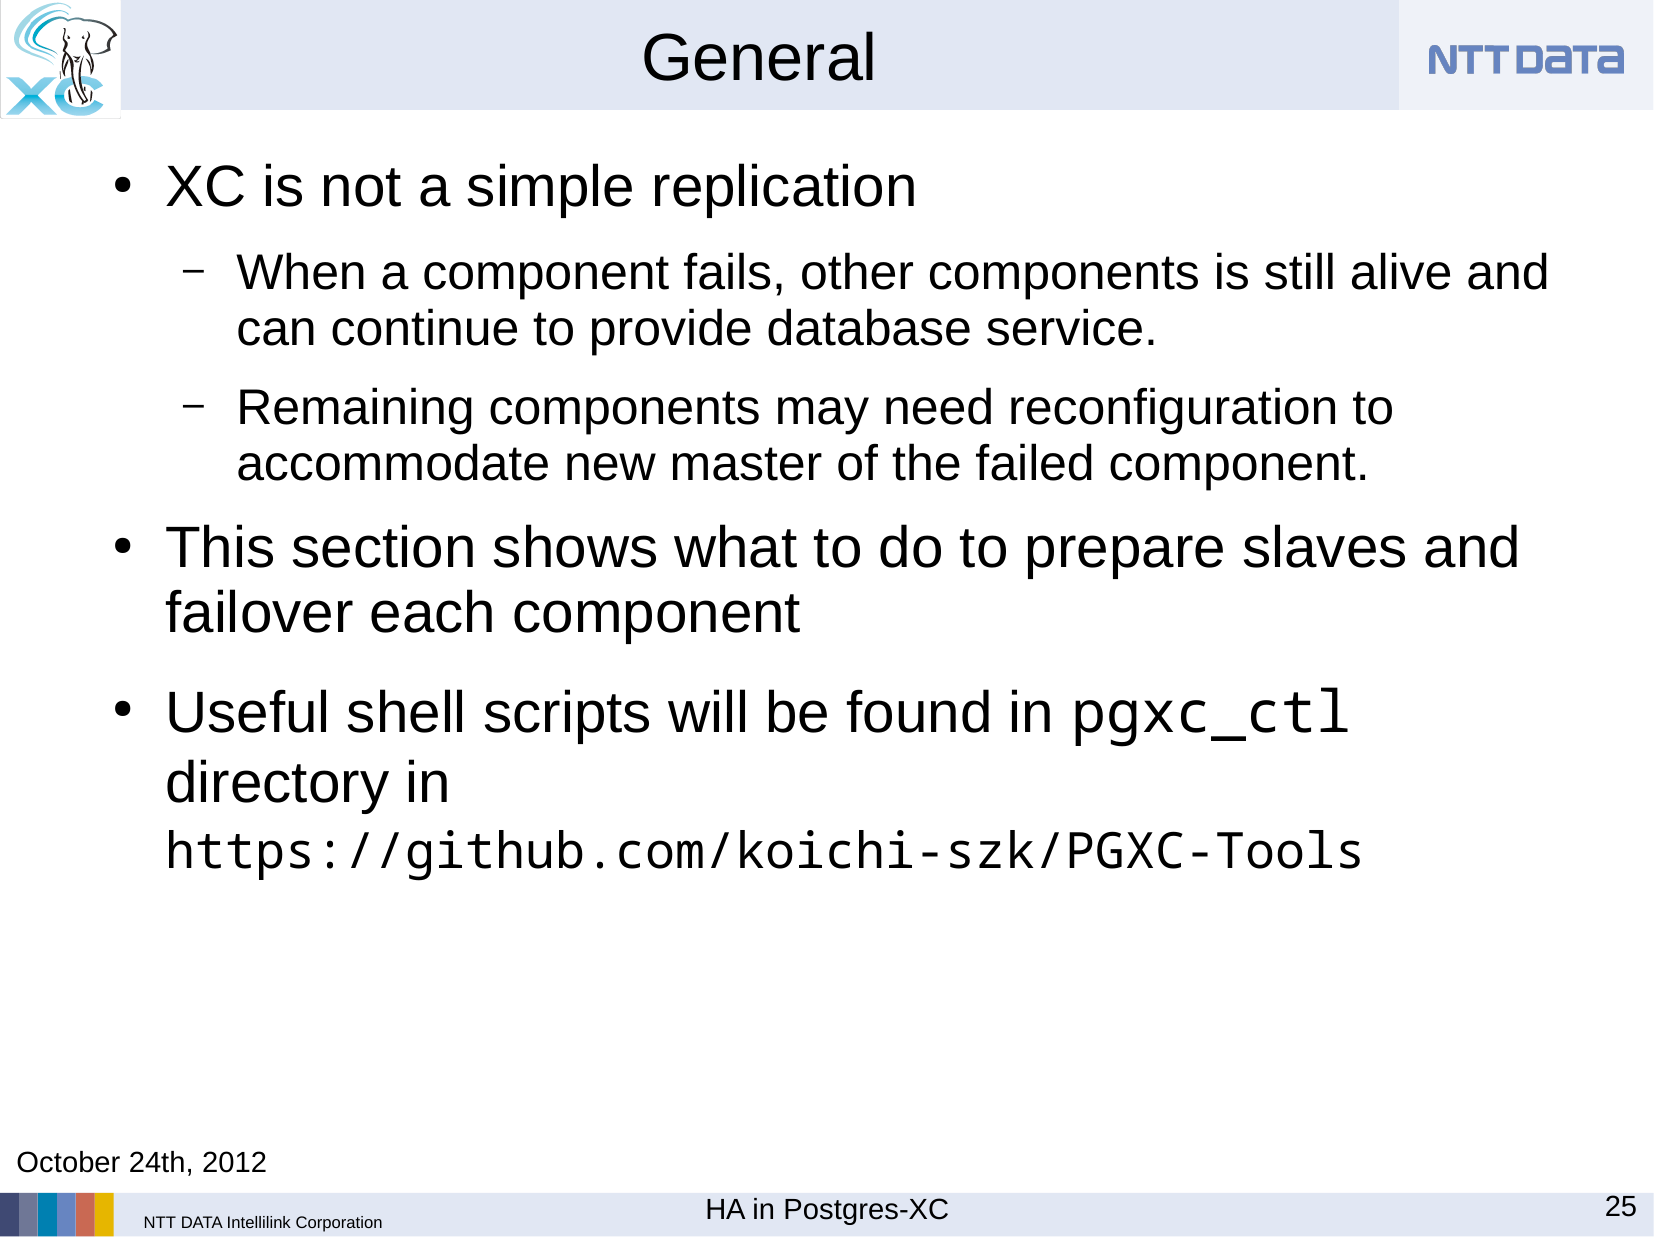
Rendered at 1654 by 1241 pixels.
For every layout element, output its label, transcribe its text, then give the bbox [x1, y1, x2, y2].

picture [0, 0, 121, 119]
list XC is not a simple replication When a component fails, other components is still alive and can continue to provide database service. Remaining components may need reconfiguration to accommodate new master of the failed component. This section shows what to do to prepare slaves and failover each component Useful shell scripts will be found in pgxc_ctl directory in https://github.com/koichi-szk/PGXC-Tools [94, 153, 1583, 1134]
picture [1429, 45, 1624, 74]
title General [120, 3, 1399, 110]
